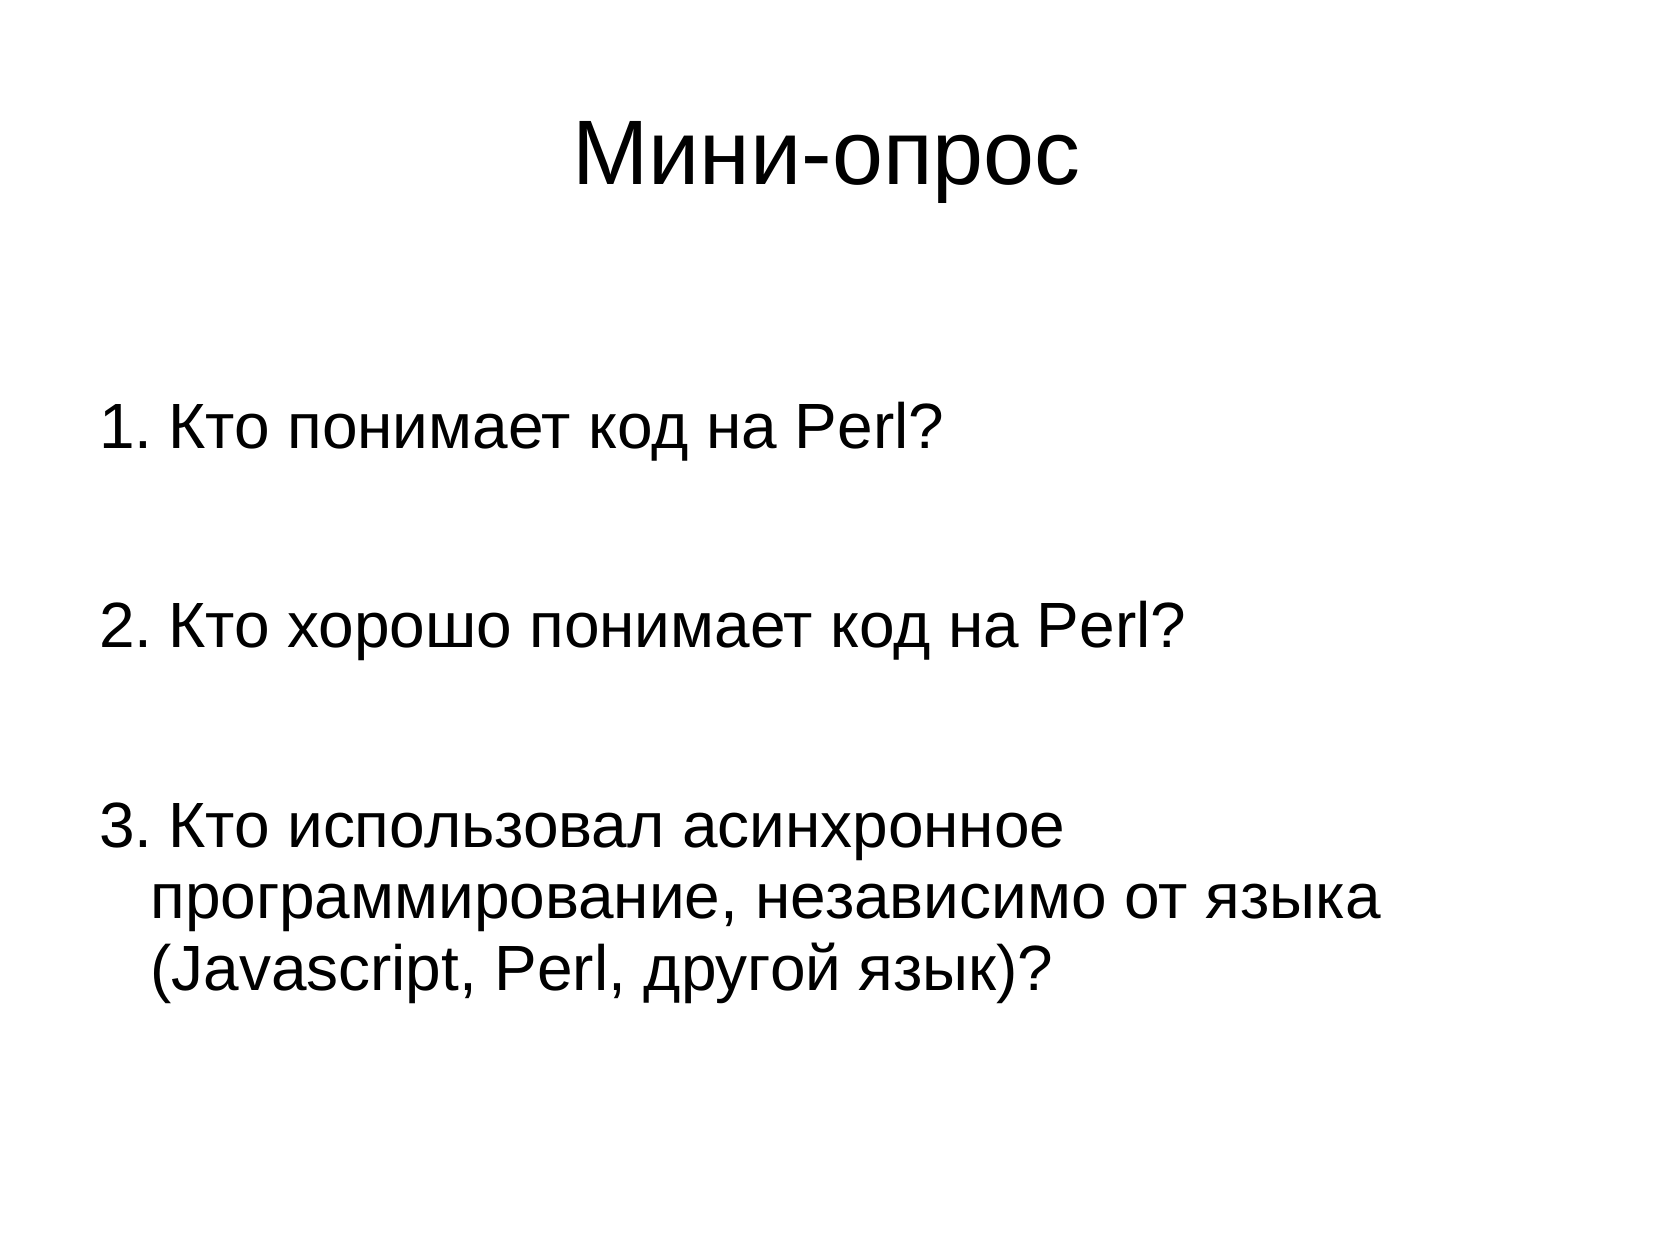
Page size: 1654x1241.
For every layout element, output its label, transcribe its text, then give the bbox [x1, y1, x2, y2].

title Мини-опрос [82, 49, 1571, 257]
list Кто понимает код на Perl? Кто хорошо понимает код на Perl? Кто использовал асинхронное программирование, независимо от языка (Javascript, Perl, другой язык)? [82, 290, 1571, 1010]
